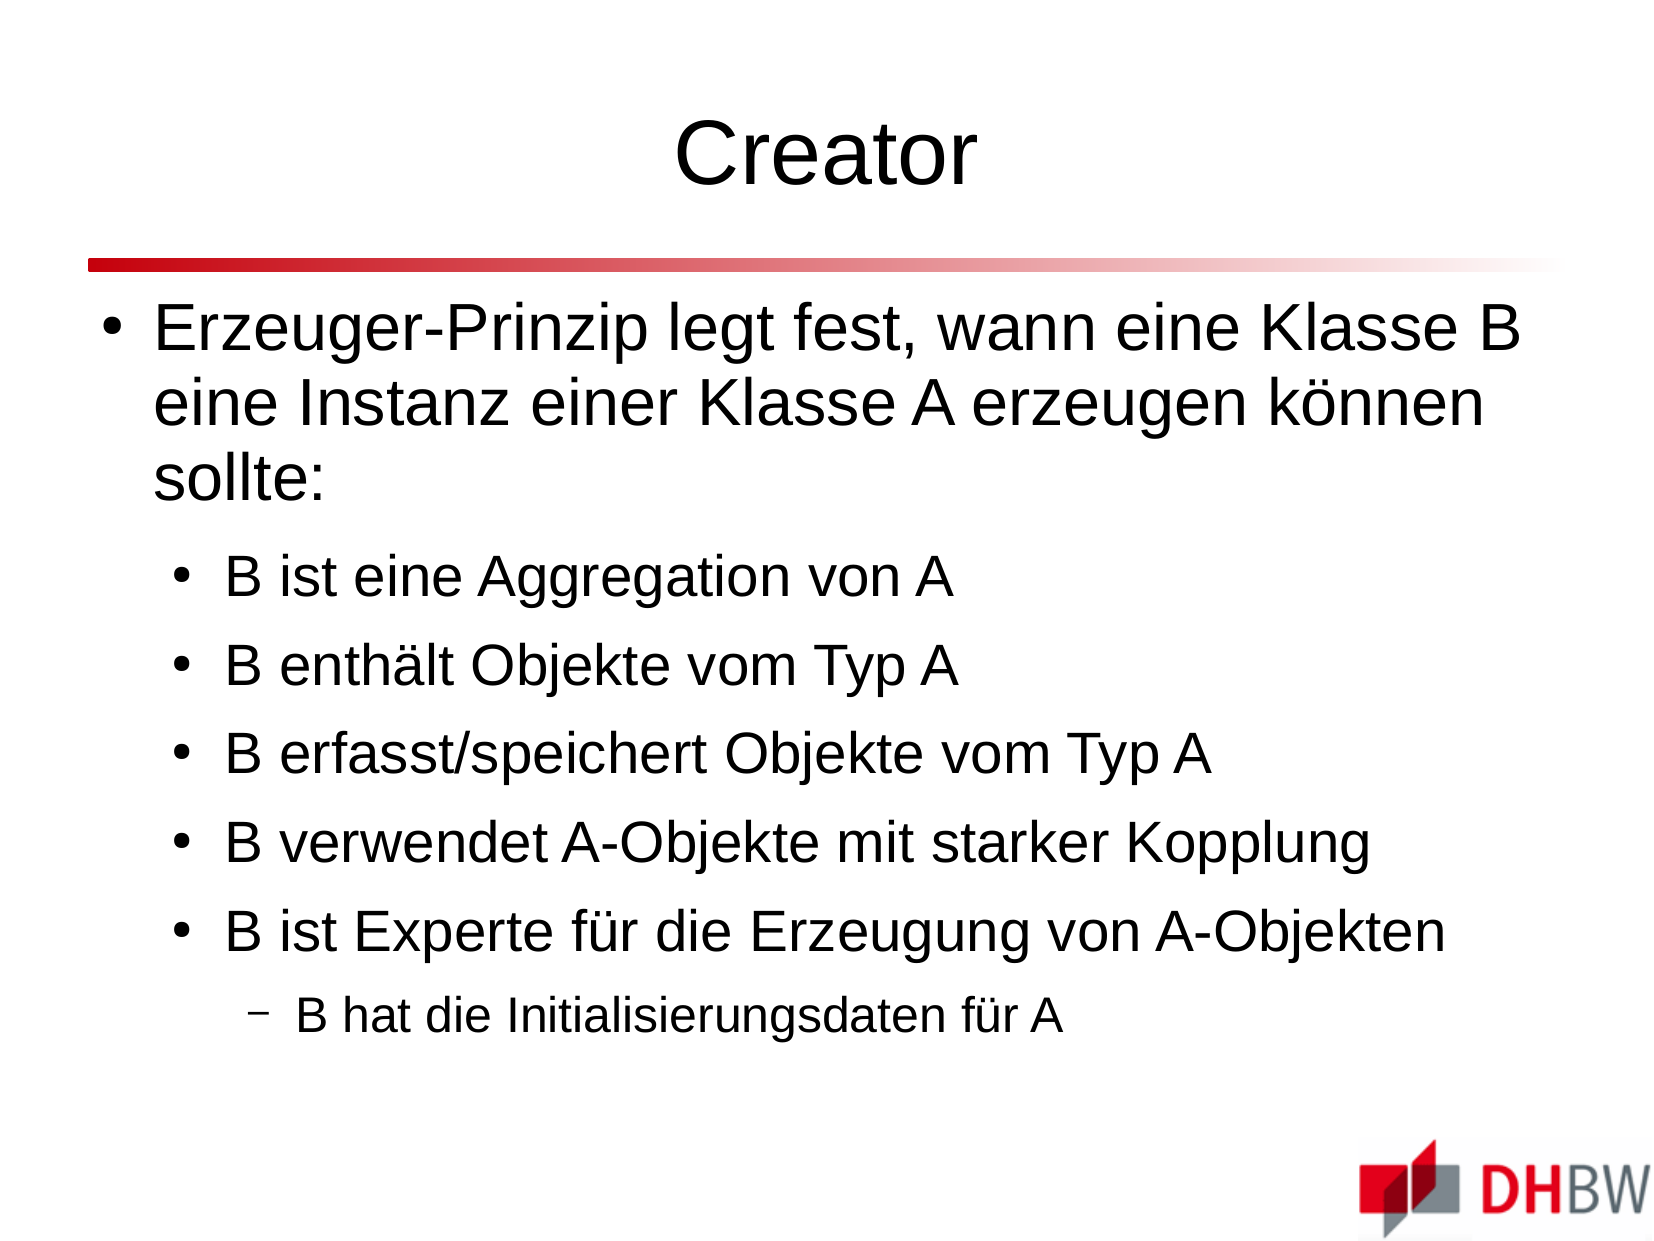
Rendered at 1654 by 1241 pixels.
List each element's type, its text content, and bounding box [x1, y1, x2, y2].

list Erzeuger-Prinzip legt fest, wann eine Klasse B eine Instanz einer Klasse A erzeugen können sollte: B ist eine Aggregation von A B enthält Objekte vom Typ A B erfasst/speichert Objekte vom Typ A B verwendet A-Objekte mit starker Kopplung B ist Experte für die Erzeugung von A-Objekten B hat die Initialisierungsdaten für A [82, 290, 1571, 1094]
picture [1358, 1137, 1652, 1241]
title Creator [82, 56, 1571, 250]
